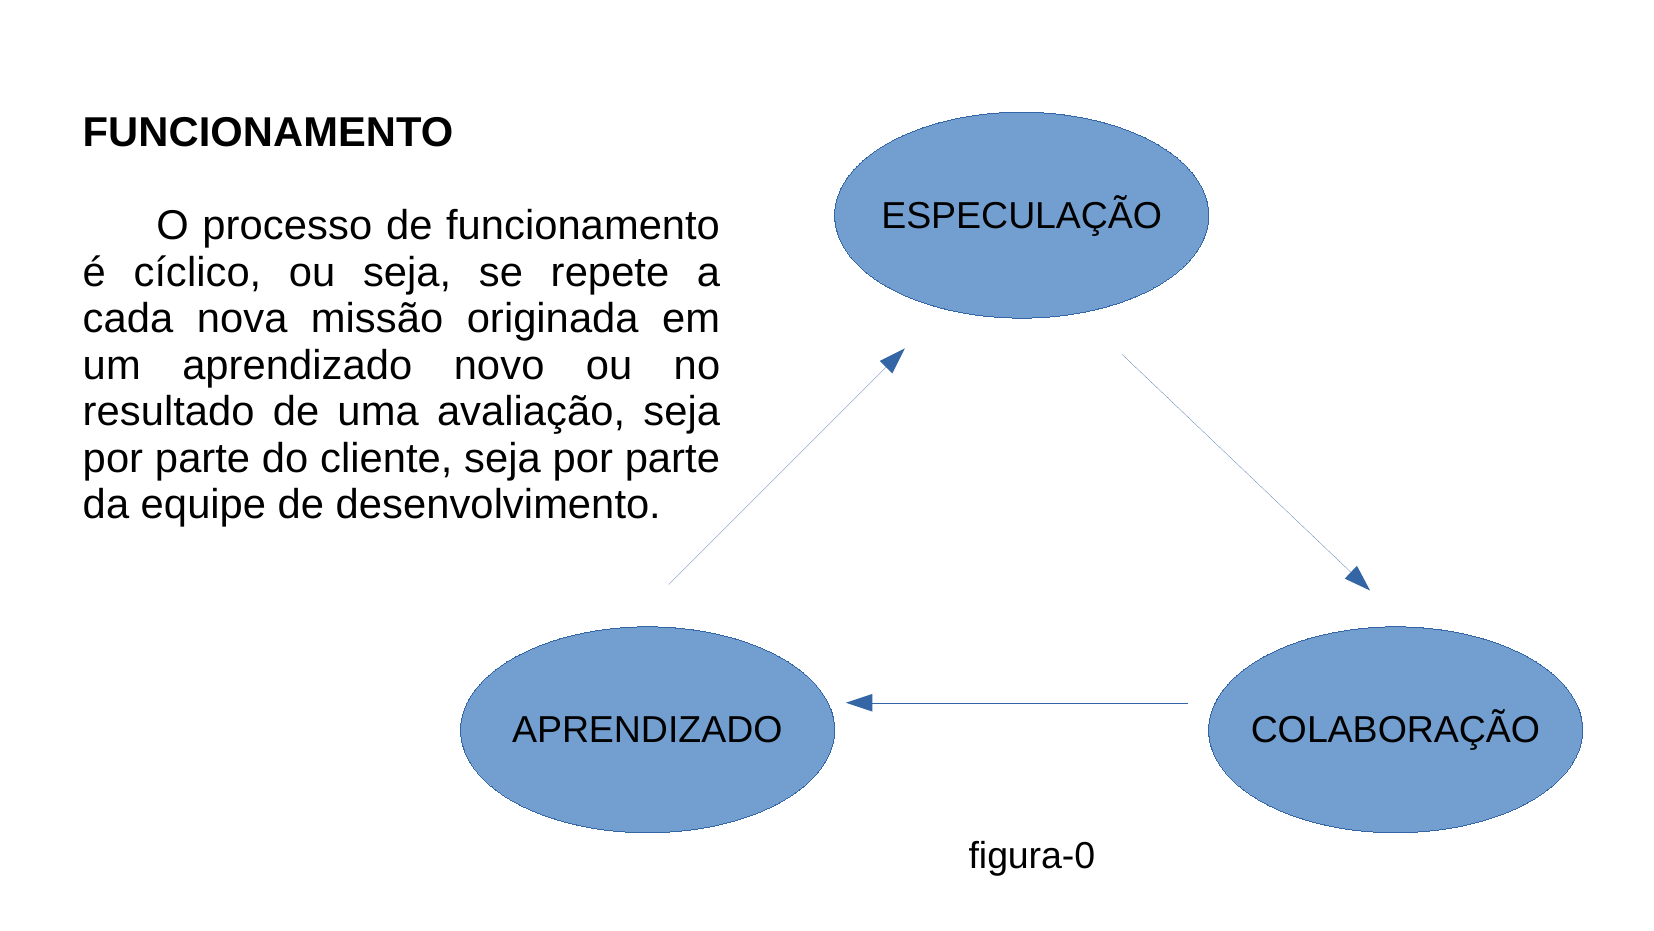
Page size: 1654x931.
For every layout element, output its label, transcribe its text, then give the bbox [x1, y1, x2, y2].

text_box figura-0 [953, 826, 1111, 884]
text_box ESPECULAÇÃO [834, 112, 1209, 319]
text_box COLABORAÇÃO [1208, 626, 1583, 833]
text_box FUNCIONAMENTO O processo de funcionamento é cíclico, ou seja, se repete a cada nova missão originada em um aprendizado novo ou no resultado de uma avaliação, seja por parte do cliente, seja por parte da equipe de desenvolvimento. [82, 81, 721, 556]
text_box APRENDIZADO [460, 626, 835, 833]
